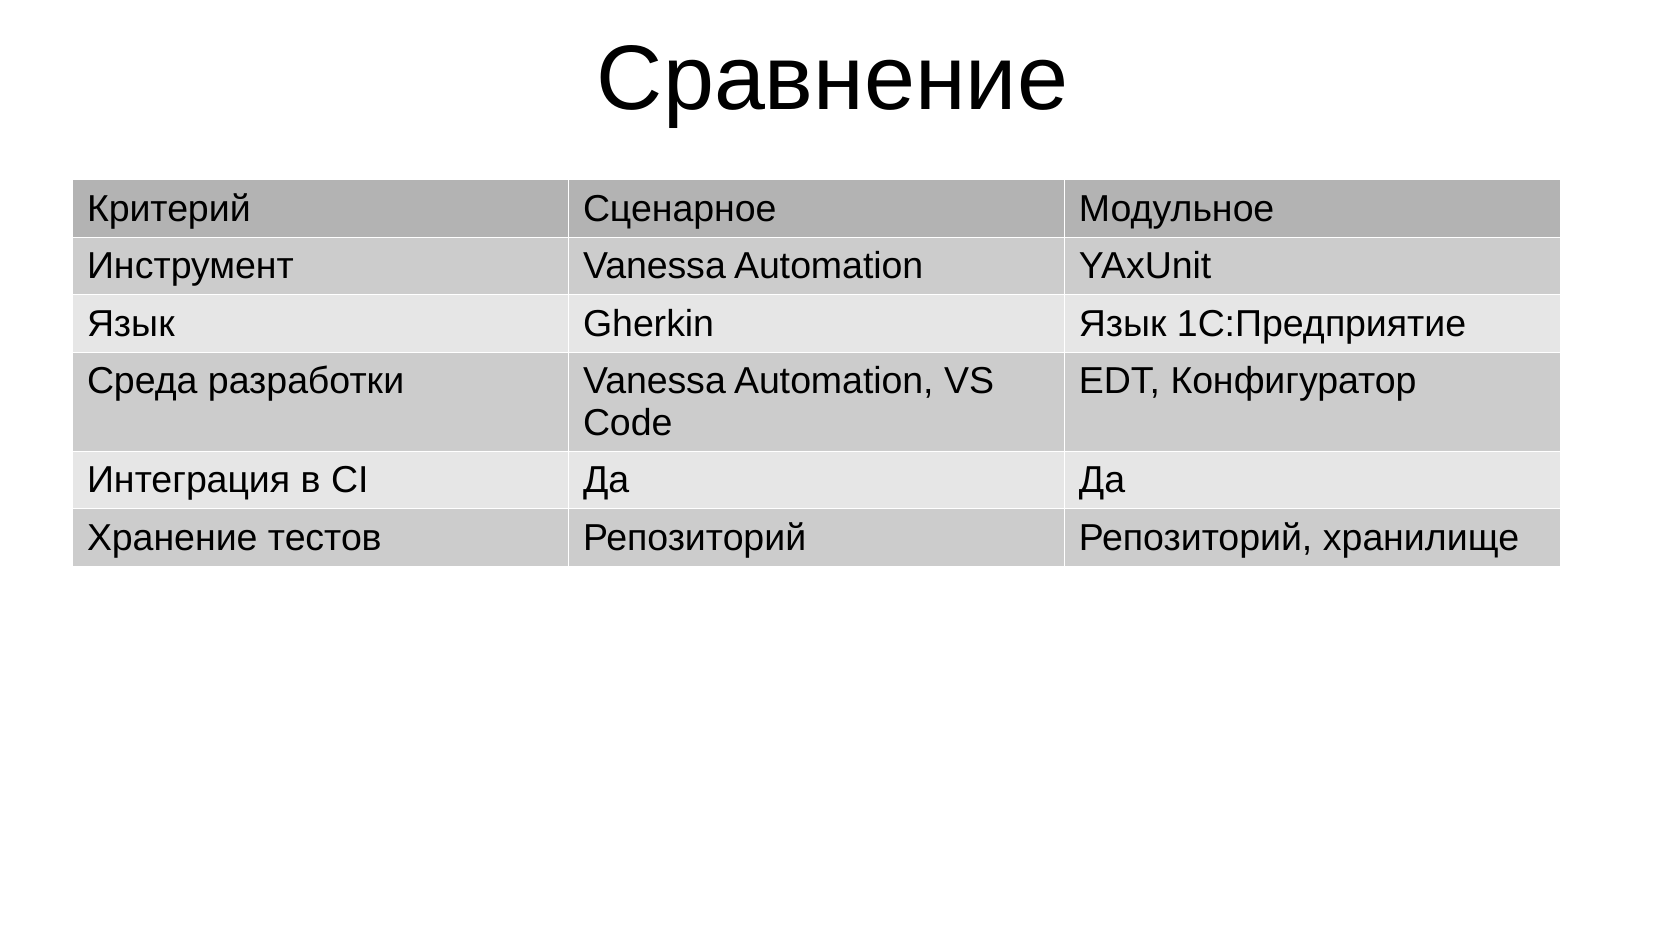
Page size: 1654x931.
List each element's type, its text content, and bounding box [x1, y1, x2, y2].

table_cell Vanessa Automation [569, 238, 1064, 294]
table_cell Хранение тестов [73, 509, 568, 566]
table_header Сценарное [569, 180, 1064, 237]
title Сравнение [88, 0, 1577, 156]
table_header Модульное [1065, 180, 1560, 237]
table_cell Репозиторий [569, 509, 1064, 566]
table_cell Среда разработки [73, 353, 568, 451]
table_cell Да [569, 452, 1064, 508]
table_header Критерий [73, 180, 568, 237]
table_cell Да [1065, 452, 1560, 508]
table_cell YAxUnit [1065, 238, 1560, 294]
table_cell Язык 1С:Предприятие [1065, 295, 1560, 352]
table_cell Vanessa Automation, VS Code [569, 353, 1064, 451]
table_cell Репозиторий, хранилище [1065, 509, 1560, 566]
table_cell Gherkin [569, 295, 1064, 352]
table_cell Интеграция в CI [73, 452, 568, 508]
table_cell Инструмент [73, 238, 568, 294]
table_cell EDT, Конфигуратор [1065, 353, 1560, 451]
table_cell Язык [73, 295, 568, 352]
